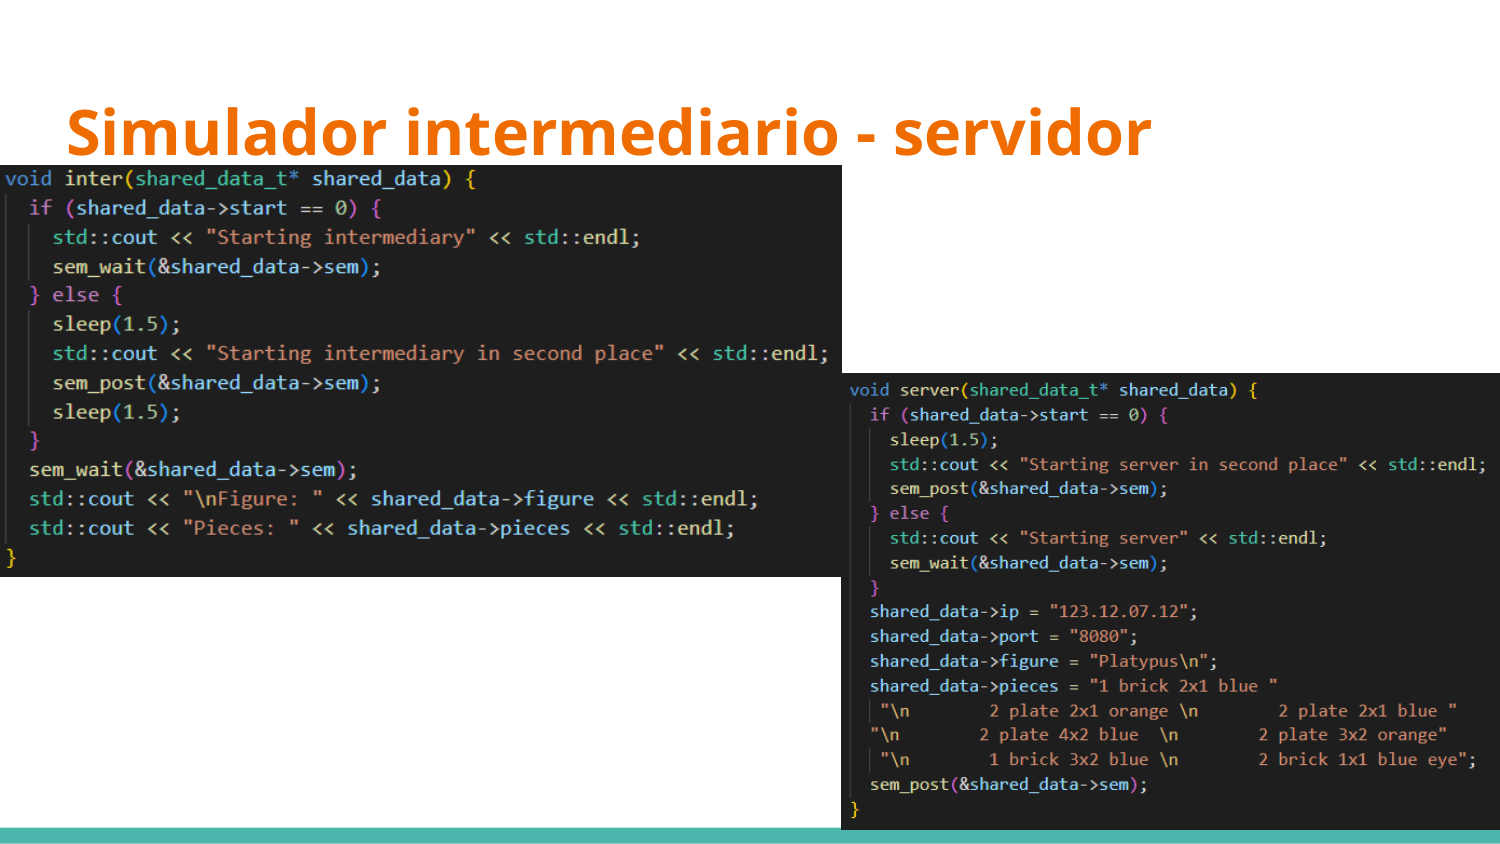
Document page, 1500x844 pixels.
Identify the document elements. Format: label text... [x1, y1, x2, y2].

title Simulador intermediario - servidor [51, 72, 1449, 189]
picture [0, 165, 1500, 830]
